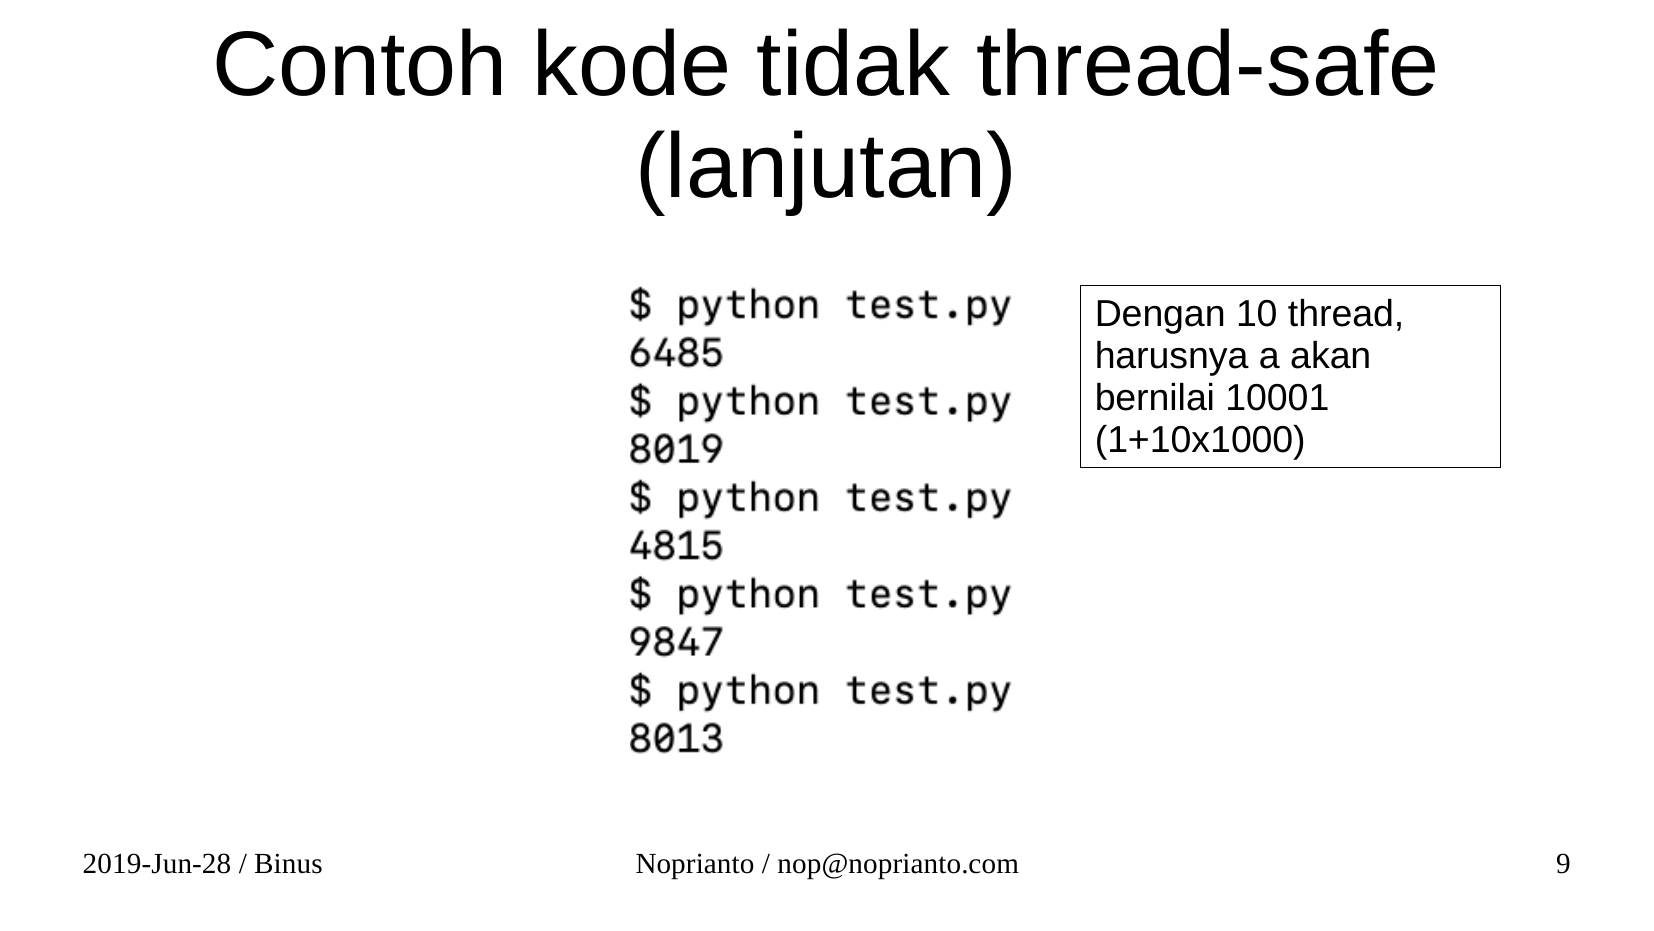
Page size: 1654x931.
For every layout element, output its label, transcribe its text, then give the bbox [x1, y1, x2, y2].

title Contoh kode tidak thread-safe (lanjutan) [82, 12, 1571, 218]
text_box Dengan 10 thread, harusnya a akan bernilai 10001 (1+10x1000) [1080, 285, 1501, 468]
picture [630, 284, 1025, 761]
